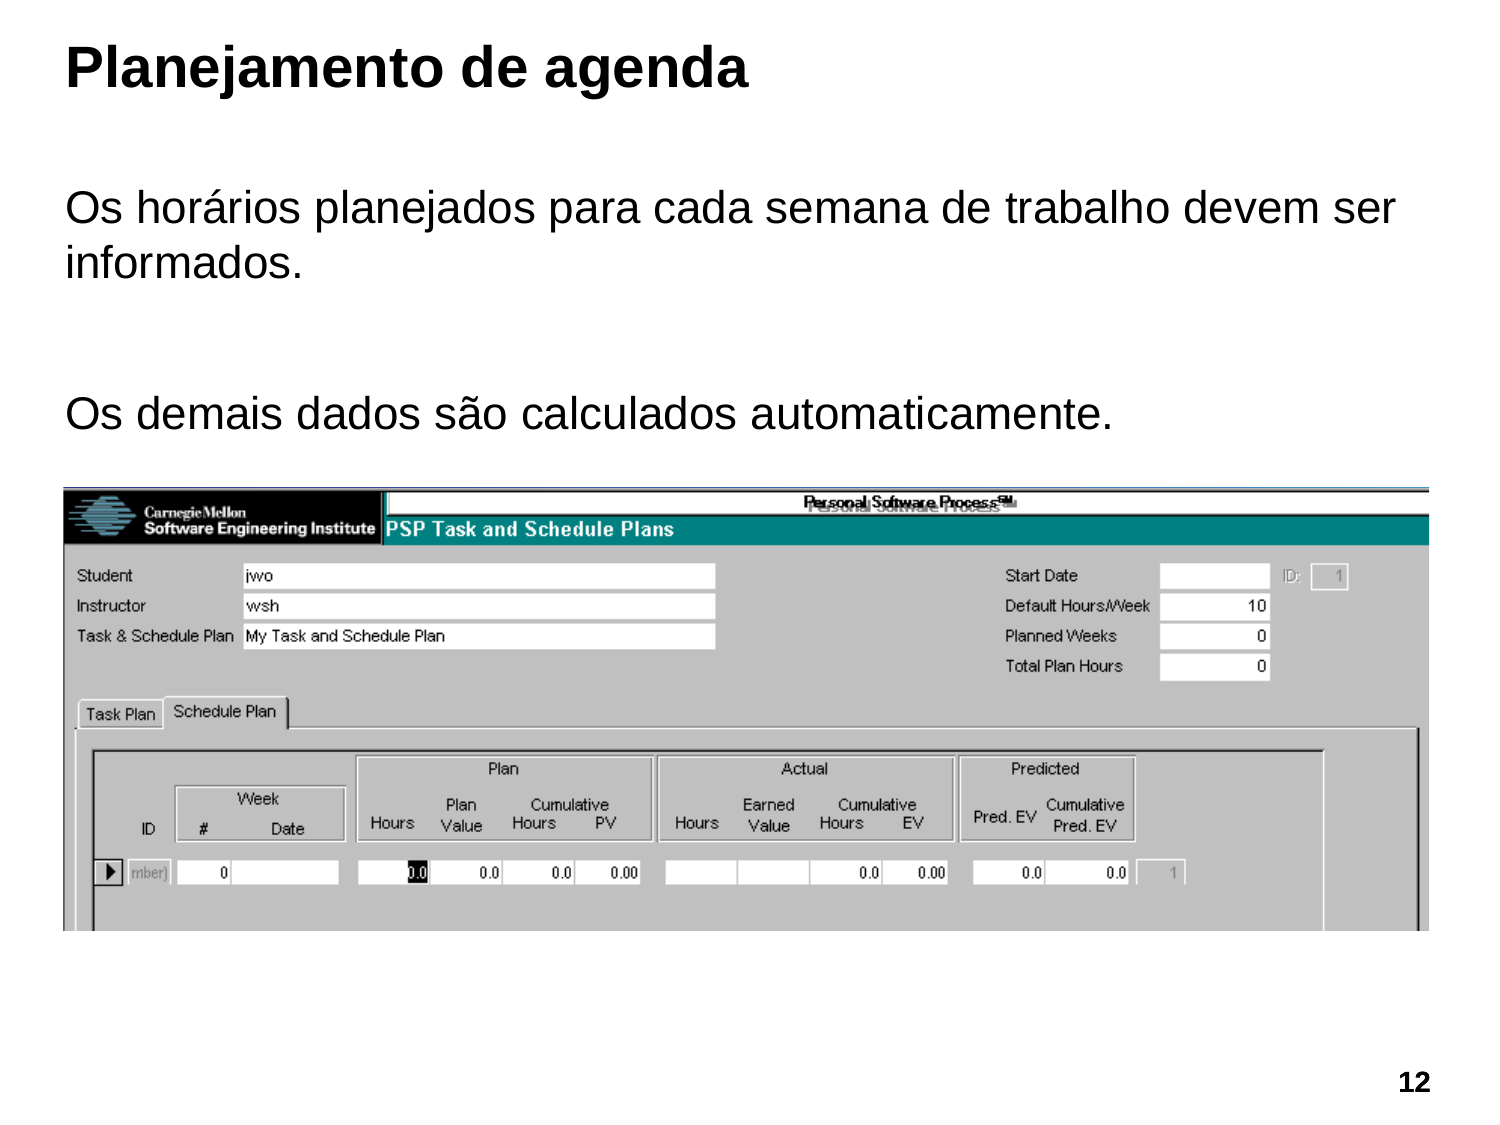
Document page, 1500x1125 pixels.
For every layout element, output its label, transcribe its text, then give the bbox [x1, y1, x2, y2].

list Os horários planejados para cada semana de trabalho devem ser informados. Os demais dados são calculados automaticamente. [64, 177, 1430, 1000]
title Planejamento de agenda [65, 37, 1313, 148]
